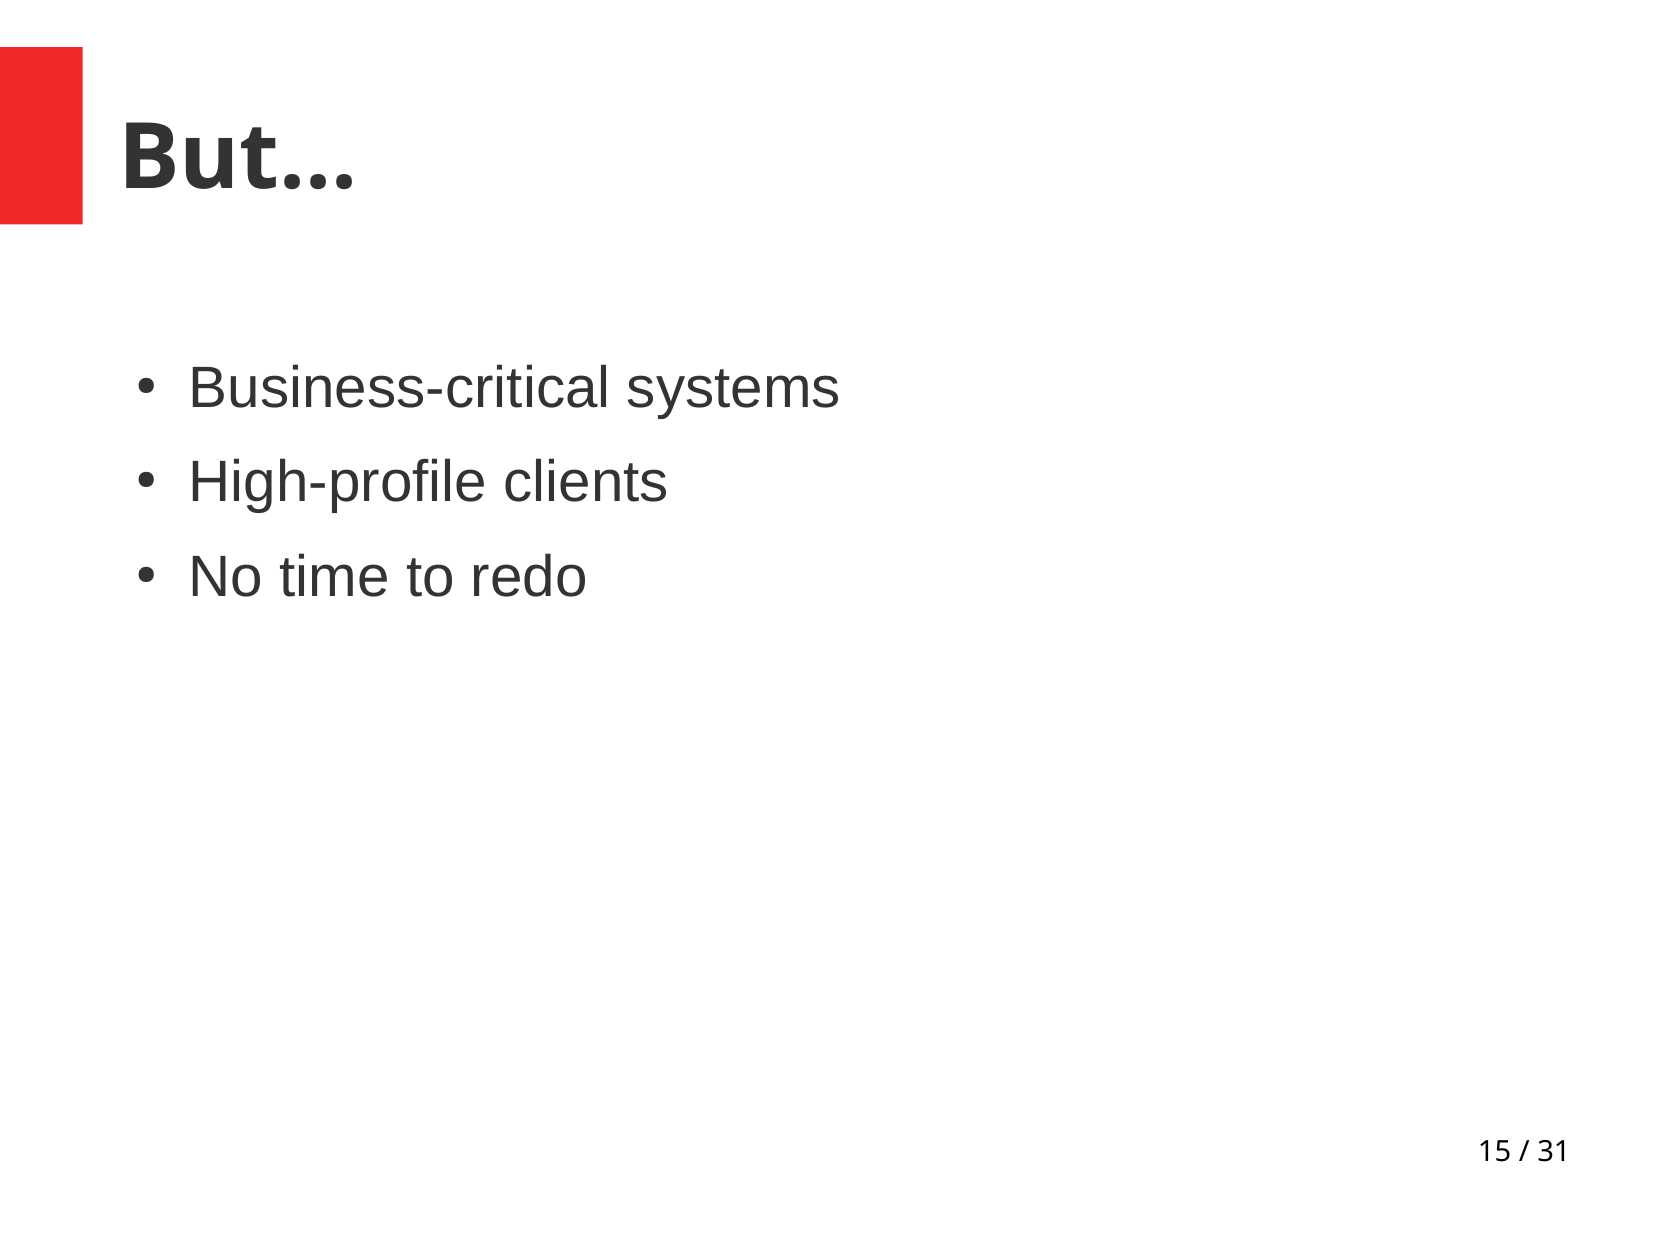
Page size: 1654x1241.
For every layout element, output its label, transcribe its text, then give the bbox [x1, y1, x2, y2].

list Business-critical systems High-profile clients No time to redo [118, 354, 1536, 1074]
title But... [118, 49, 1571, 257]
